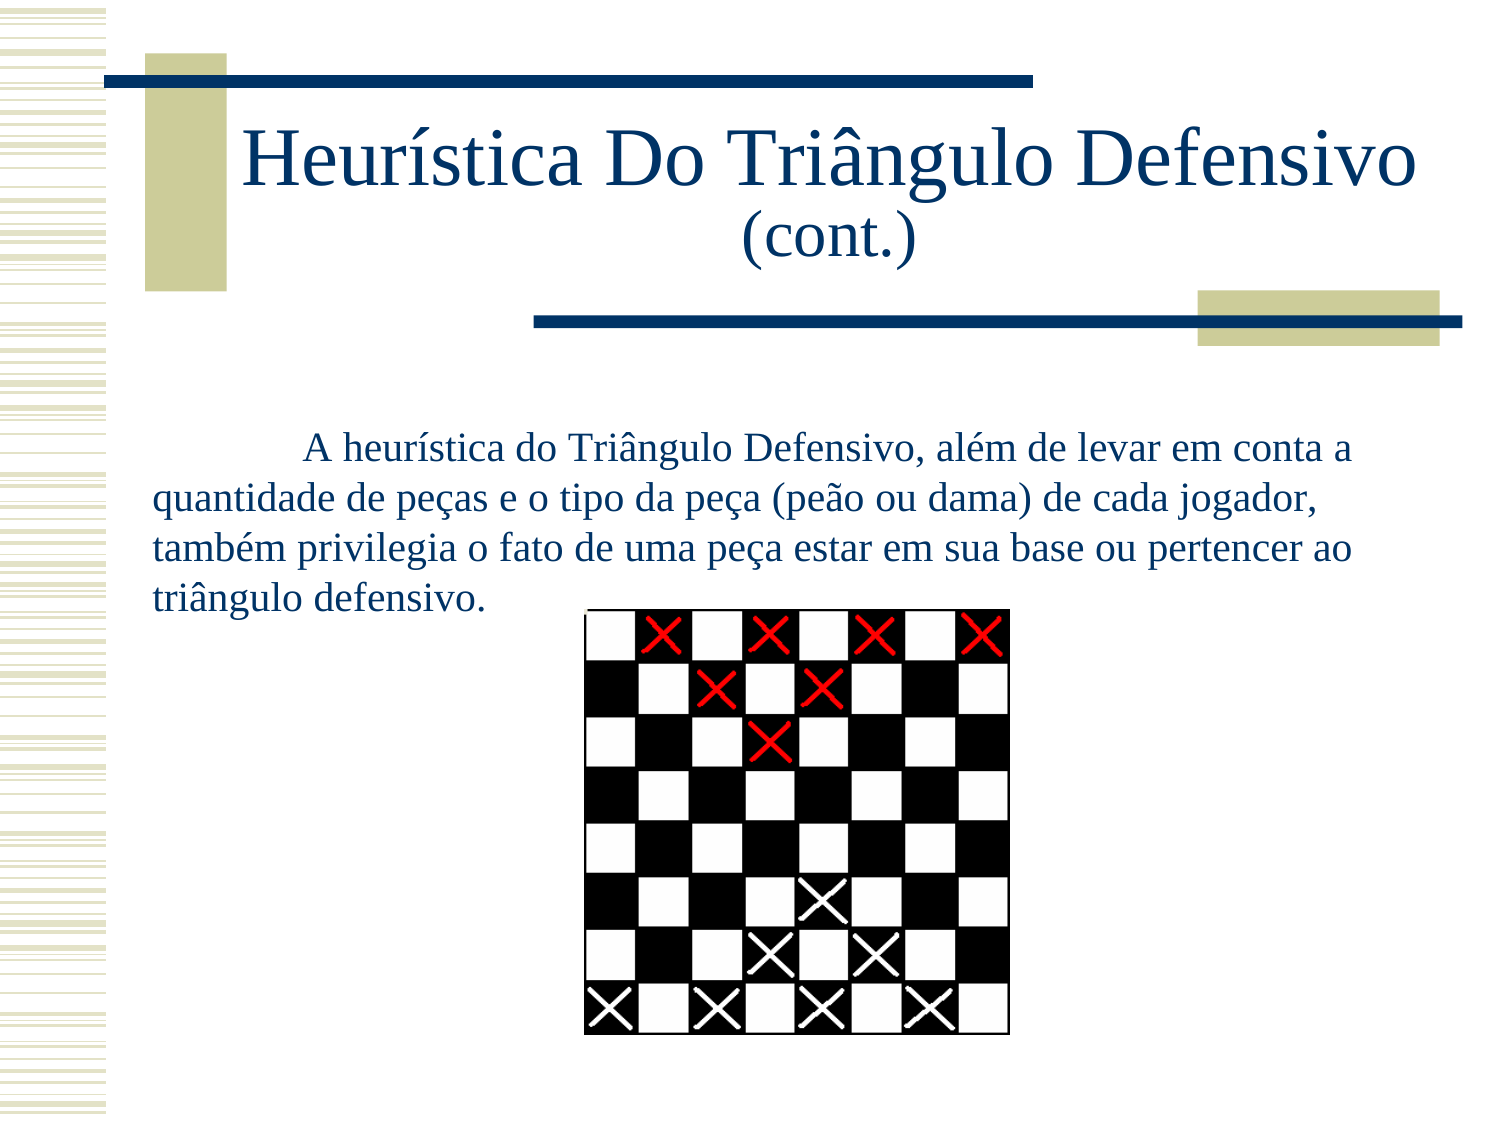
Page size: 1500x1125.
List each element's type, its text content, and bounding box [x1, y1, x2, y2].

text_box A heurística do Triângulo Defensivo, além de levar em conta a quantidade de peças e o tipo da peça (peão ou dama) de cada jogador, também privilegia o fato de uma peça estar em sua base ou pertencer ao triângulo defensivo. [137, 412, 1438, 705]
title Heurística Do Triângulo Defensivo (cont.) [225, 99, 1436, 288]
chart [584, 609, 1010, 1035]
